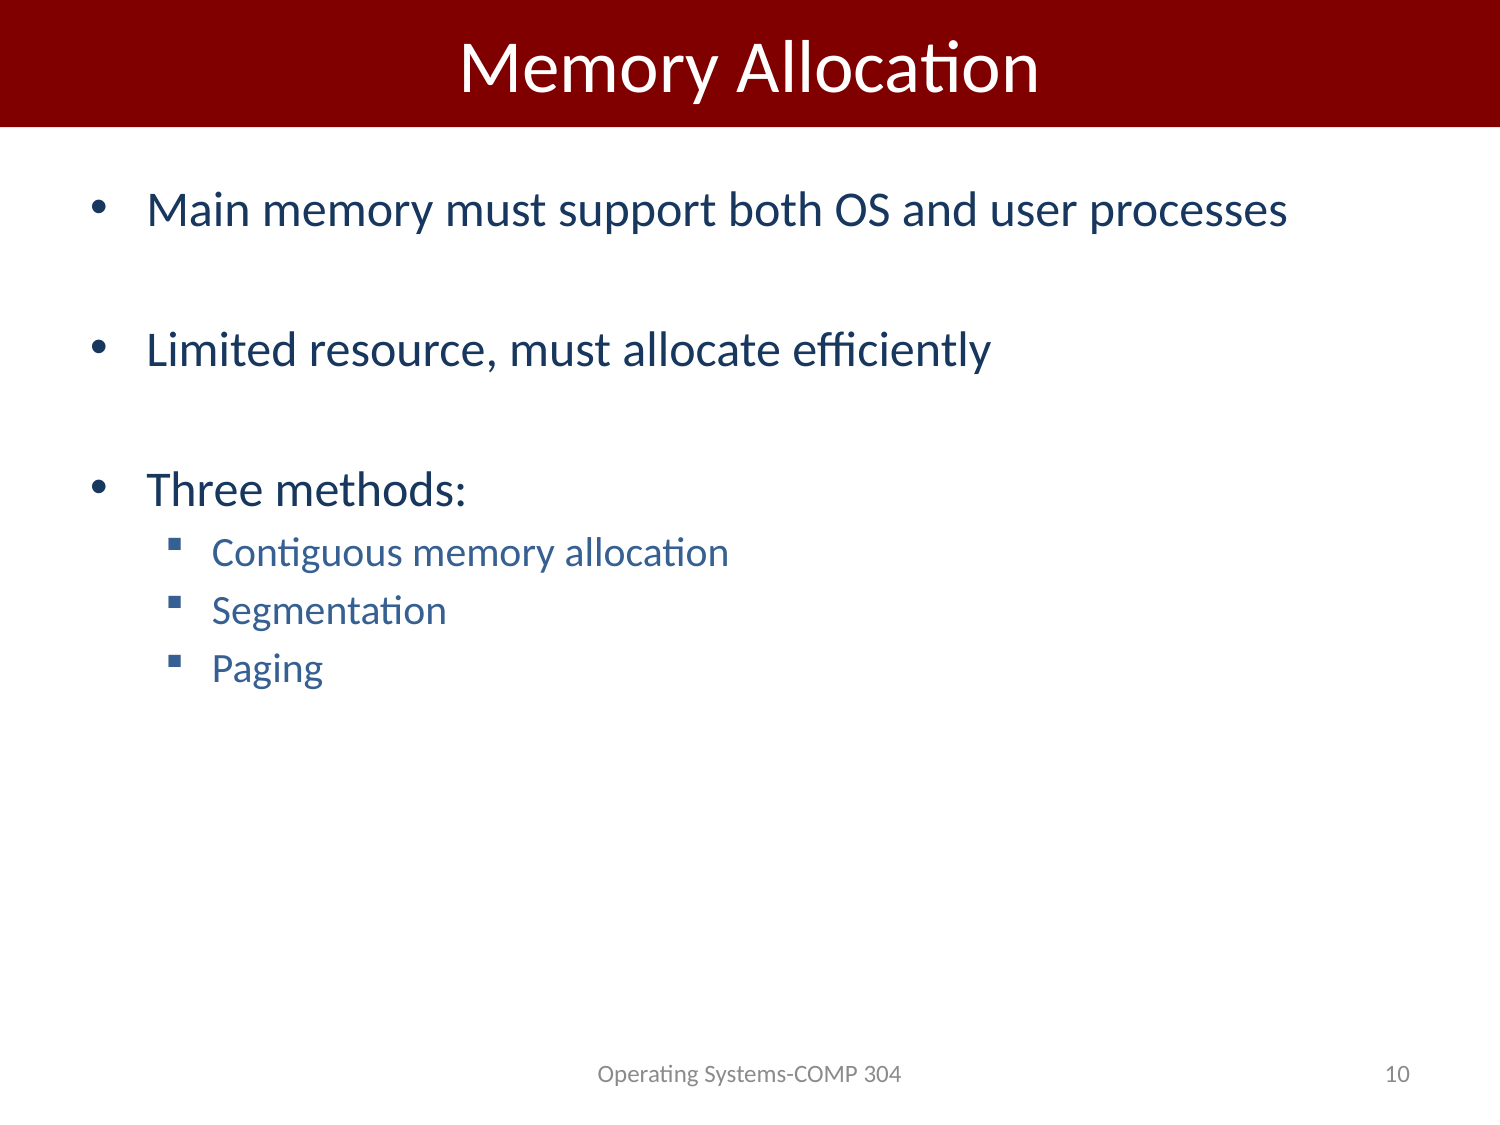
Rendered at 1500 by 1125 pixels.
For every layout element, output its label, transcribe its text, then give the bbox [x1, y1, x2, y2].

title Memory Allocation [0, 0, 1500, 128]
list Main memory must support both OS and user processes Limited resource, must allocate efficiently Three methods: Contiguous memory allocation Segmentation Paging [75, 168, 1425, 1005]
